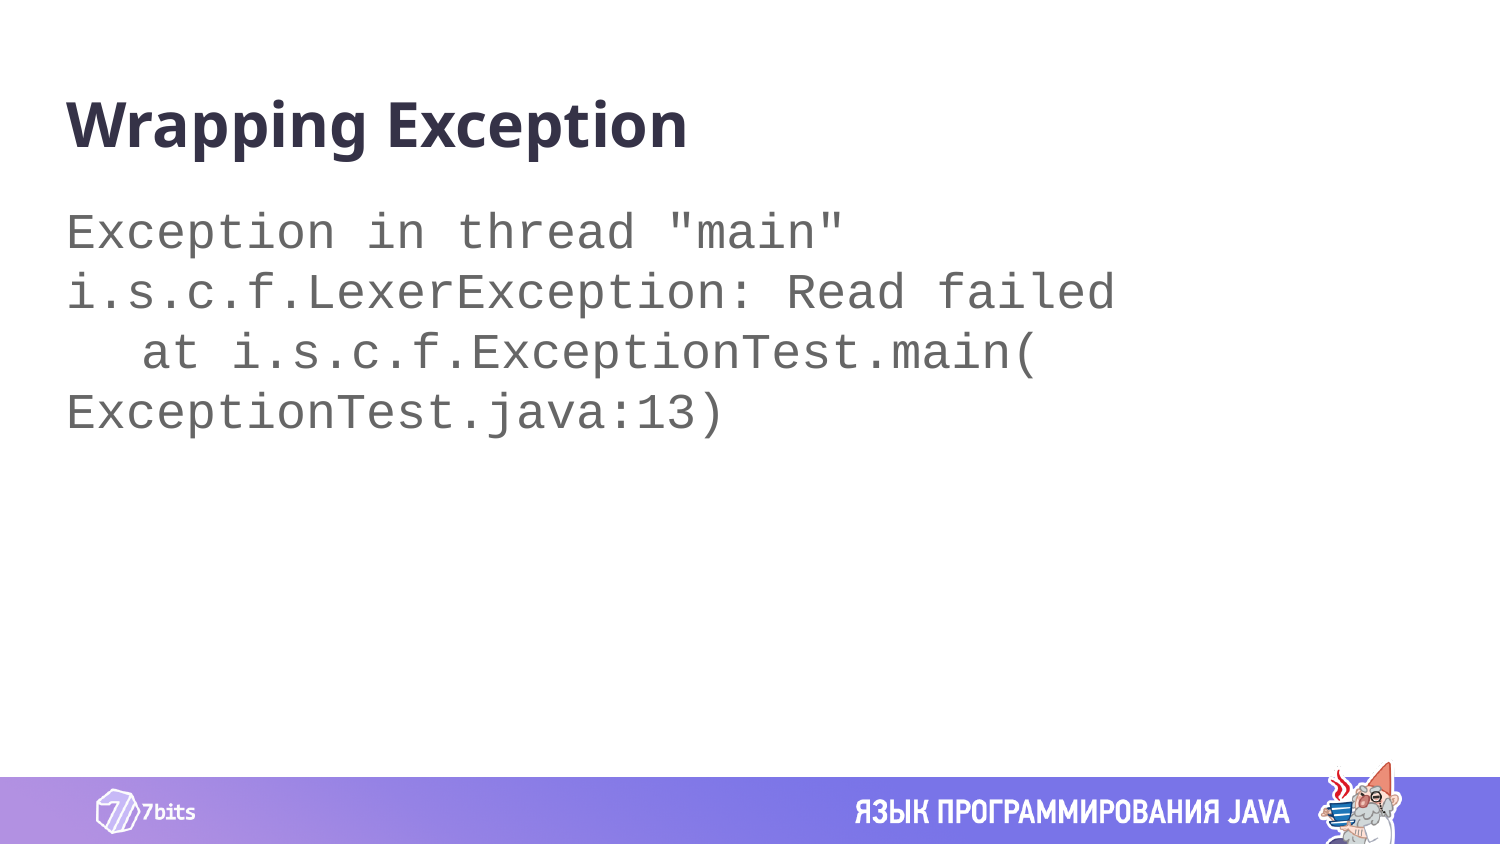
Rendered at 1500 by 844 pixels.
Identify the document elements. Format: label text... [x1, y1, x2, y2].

list Exception in thread "main" i.s.c.f.LexerException: Read failed at i.s.c.f.ExceptionTest.main( ExceptionTest.java:13) [51, 184, 1449, 745]
title Wrapping Exception [51, 69, 1449, 164]
picture [0, 717, 1500, 844]
